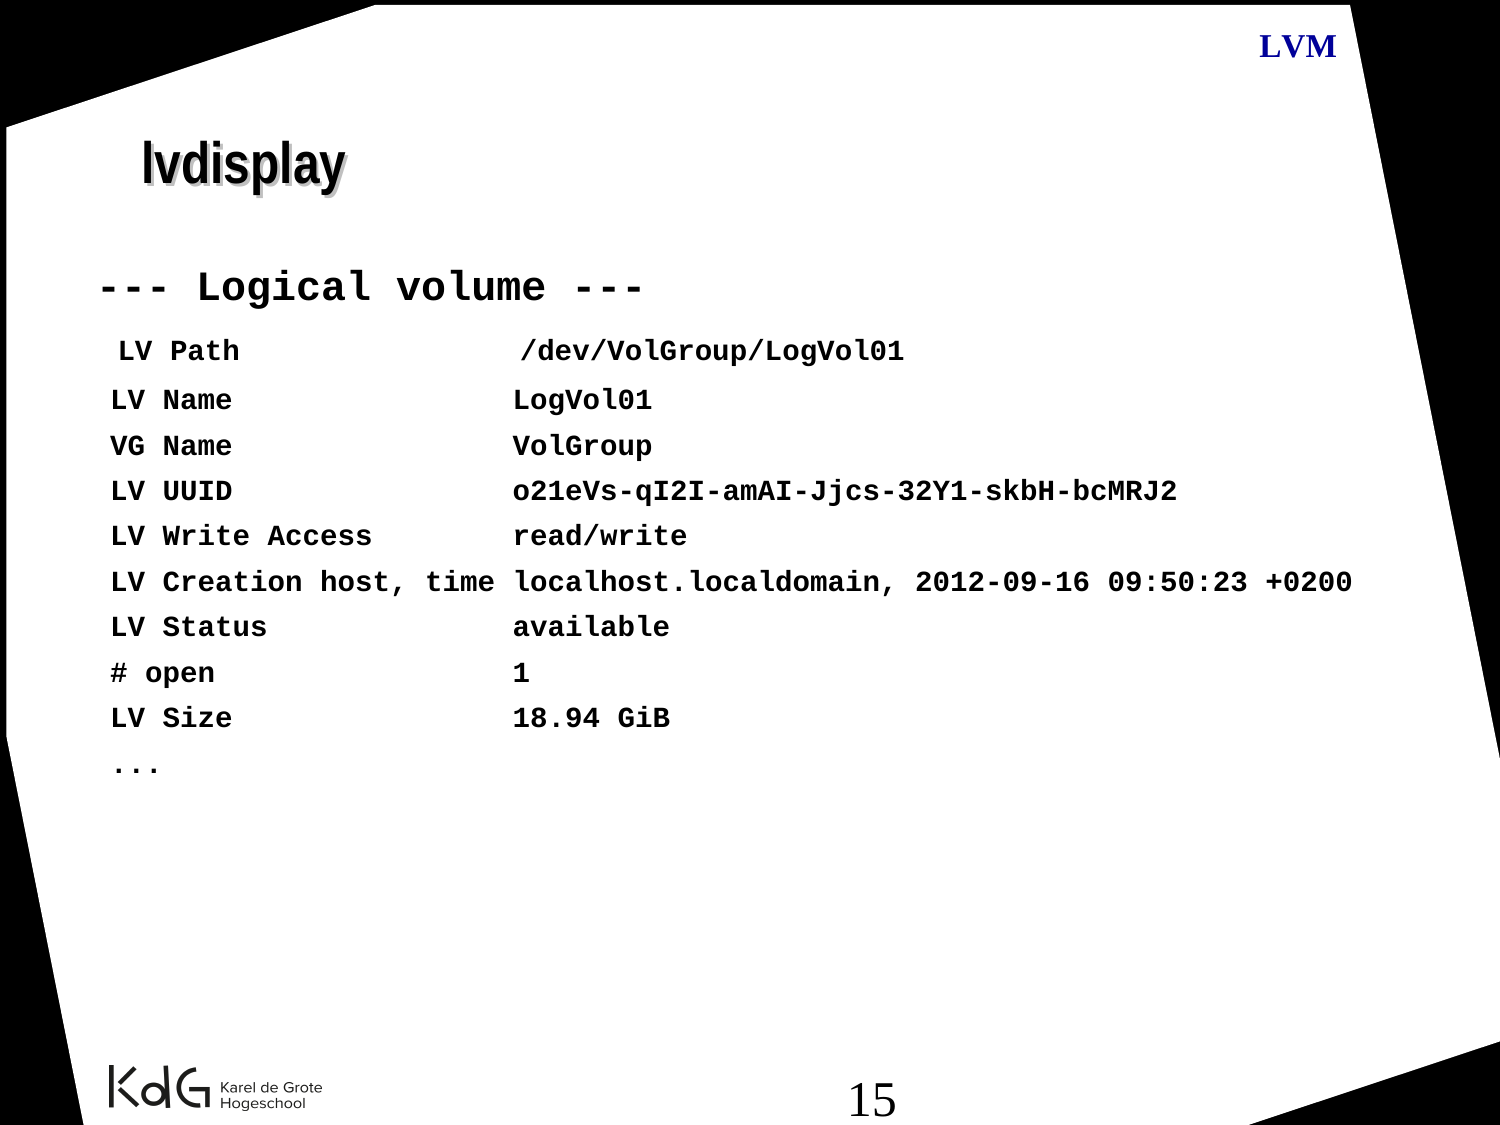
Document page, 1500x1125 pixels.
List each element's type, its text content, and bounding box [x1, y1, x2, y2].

list --- Logical volume --- LV Path /dev/VolGroup/LogVol01 LV Name LogVol01 VG Name VolGroup LV UUID o21eVs-qI2I-amAI-Jjcs-32Y1-skbH-bcMRJ2 LV Write Access read/write LV Creation host, time localhost.localdomain, 2012-09-16 09:50:23 +0200 LV Status available # open 1 LV Size 18.94 GiB ... [75, 263, 1425, 1006]
title lvdisplay [141, 72, 1447, 253]
picture [109, 1065, 322, 1111]
